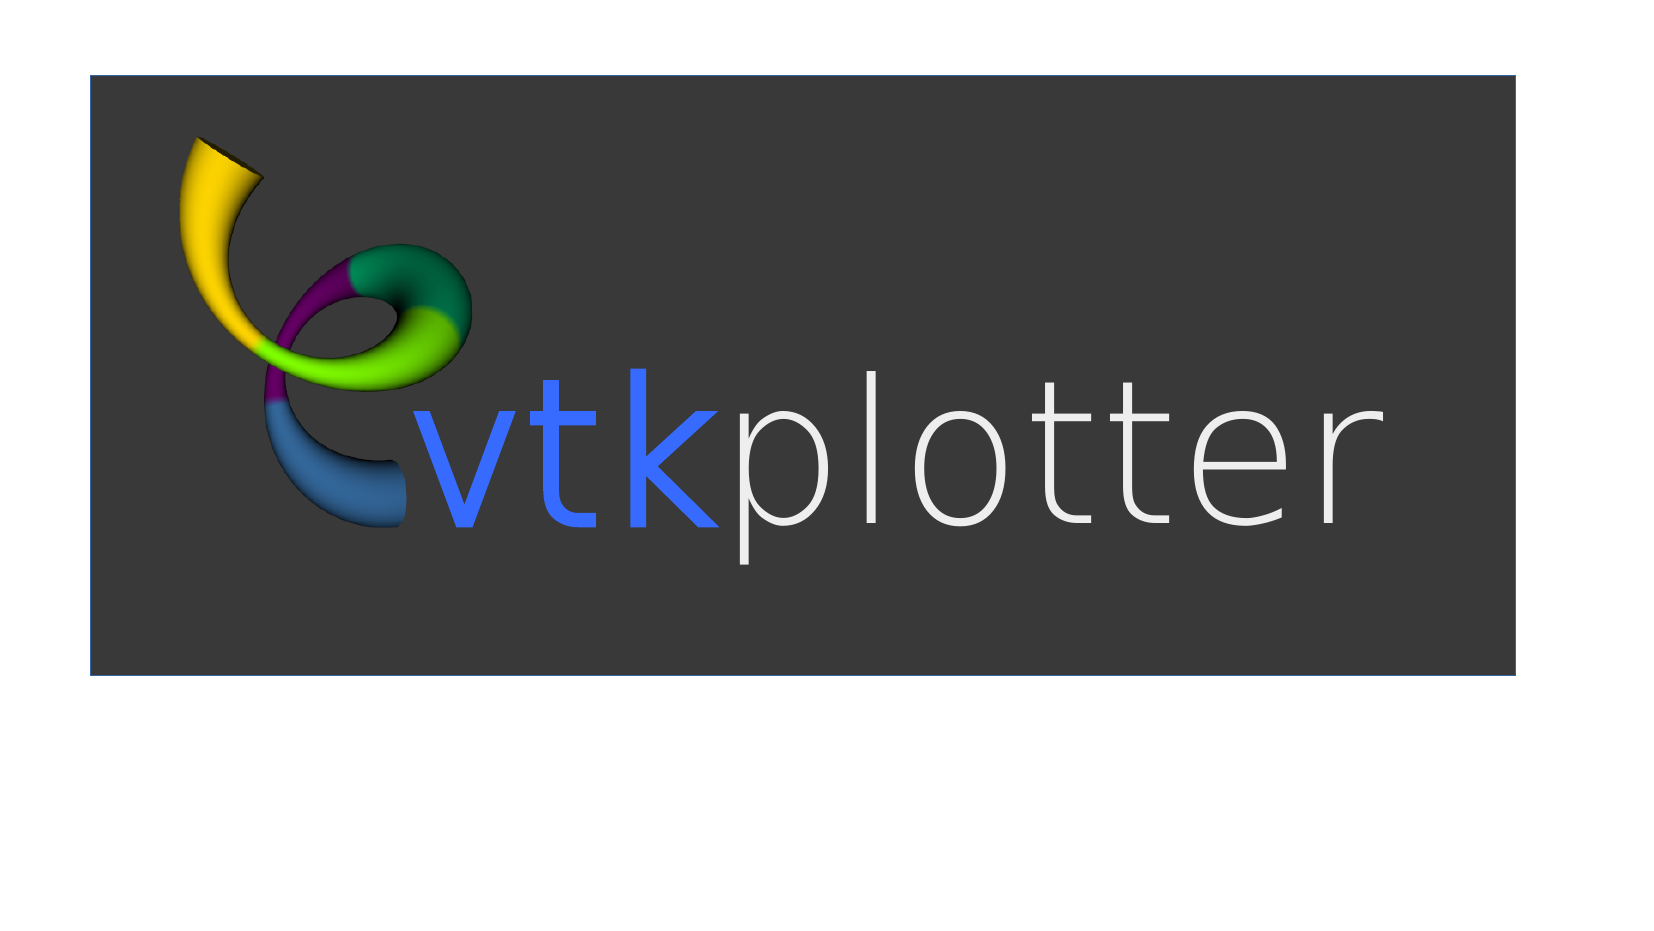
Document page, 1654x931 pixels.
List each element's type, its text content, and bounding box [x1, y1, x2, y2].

text_box vtkplotter [390, 330, 1456, 812]
picture [168, 131, 478, 534]
text_box [90, 75, 1516, 676]
